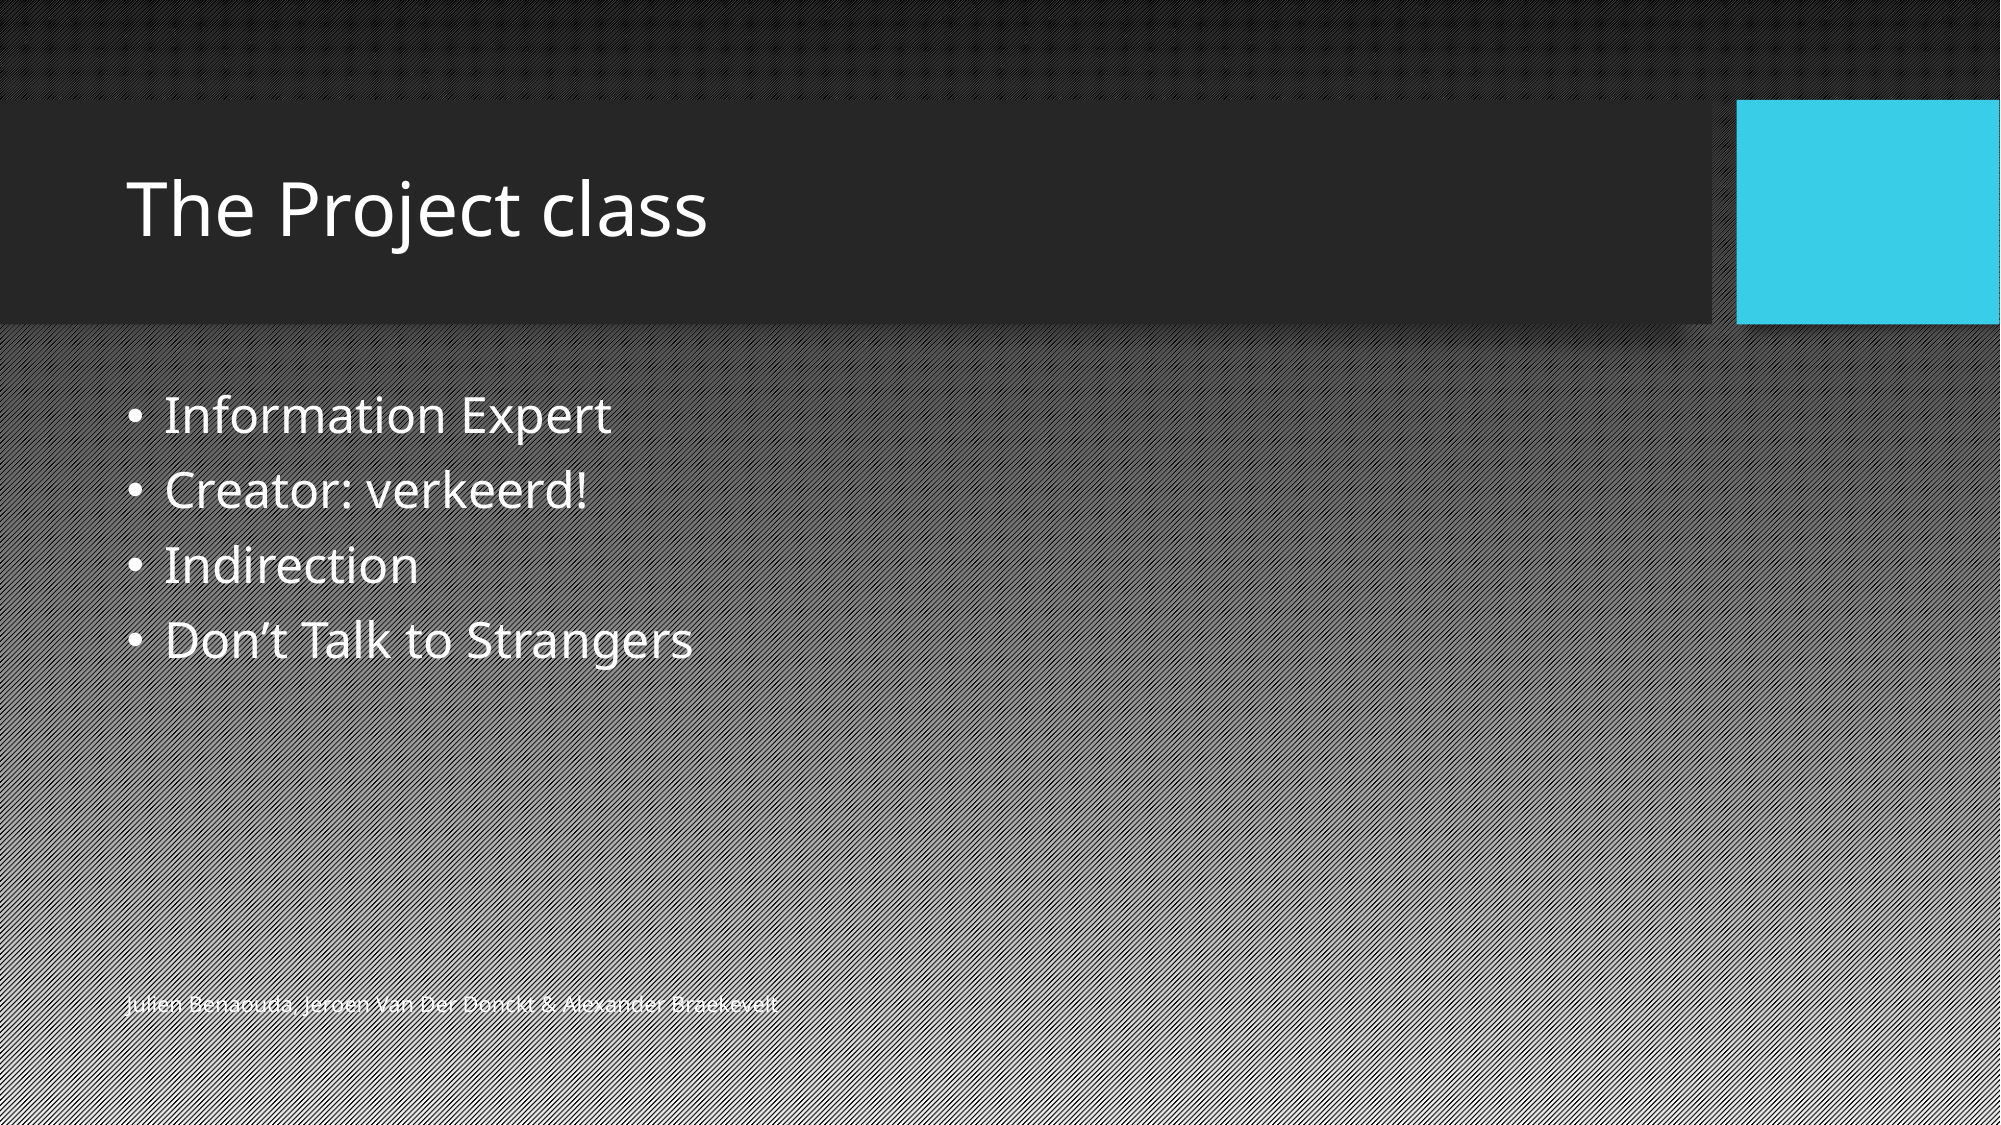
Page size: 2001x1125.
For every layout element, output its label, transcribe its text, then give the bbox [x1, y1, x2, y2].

picture [0, 0, 2000, 1125]
list Information Expert Creator: verkeerd! Indirection Don’t Talk to Strangers [111, 383, 883, 973]
title The Project class [111, 123, 1689, 301]
footer Julien Benaouda, Jeroen Van Der Donckt & Alexander Braekevelt [111, 973, 1239, 1034]
